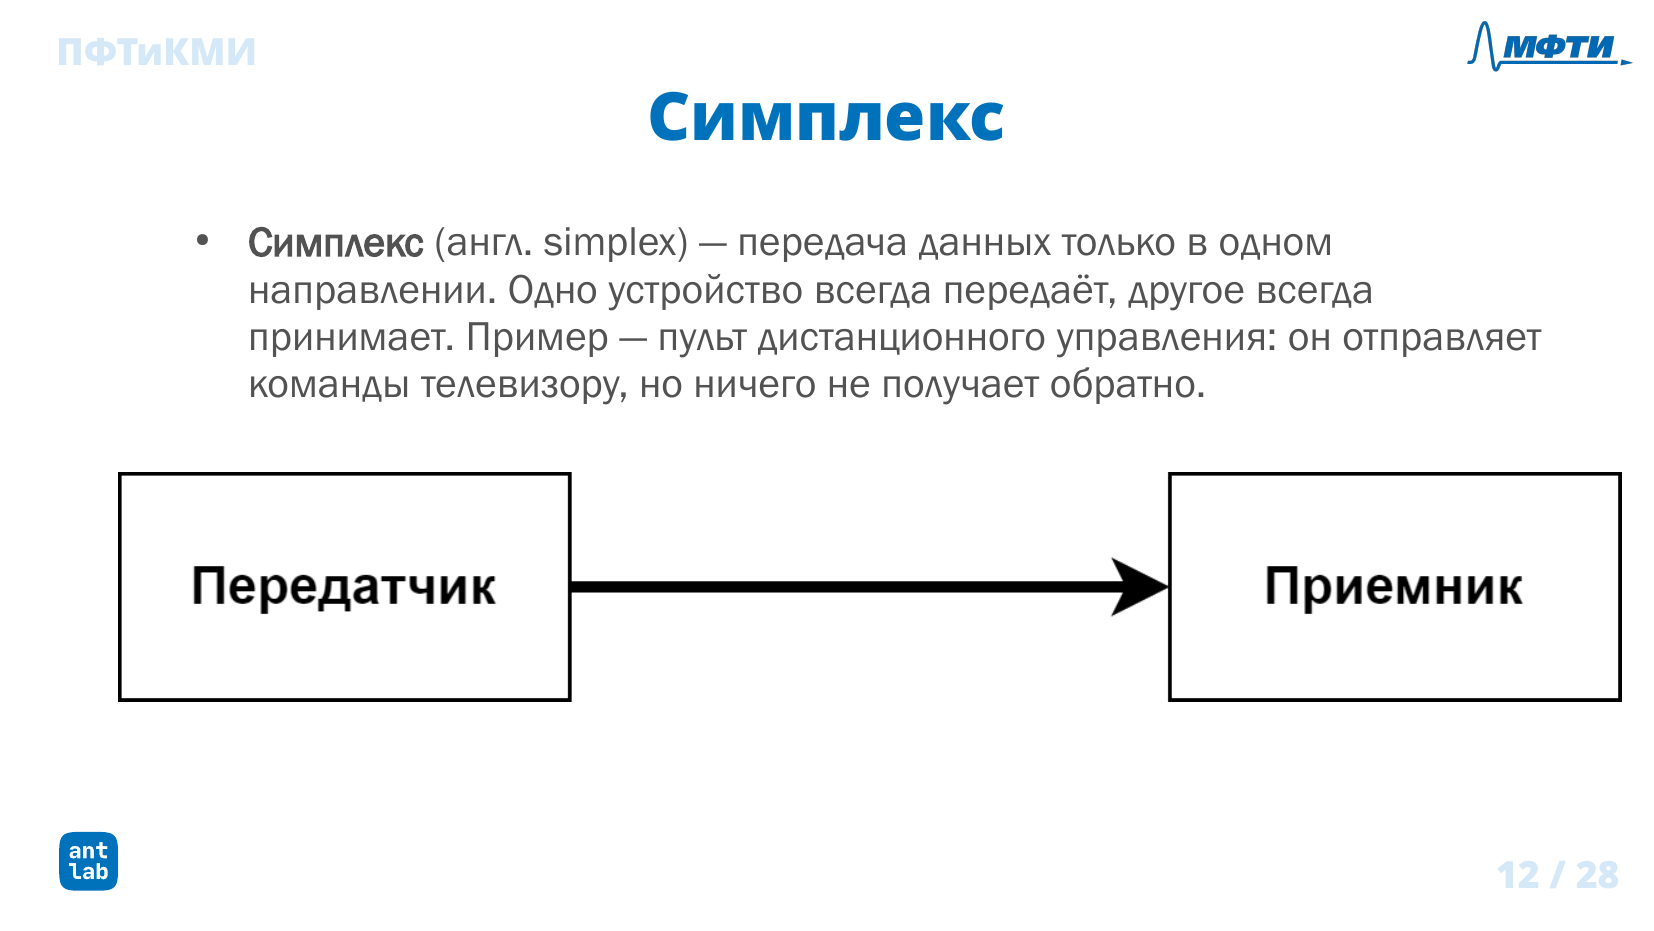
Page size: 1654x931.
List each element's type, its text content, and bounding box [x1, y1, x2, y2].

list Симплекс (англ. simplex) — передача данных только в одном направлении. Одно устройство всегда передаёт, другое всегда принимает. Пример — пульт дистанционного управления: он отправляет команды телевизору, но ничего не получает обратно. [177, 217, 1571, 472]
picture [1446, 0, 1654, 93]
picture [118, 472, 1622, 702]
title Симплекс [82, 20, 1571, 209]
